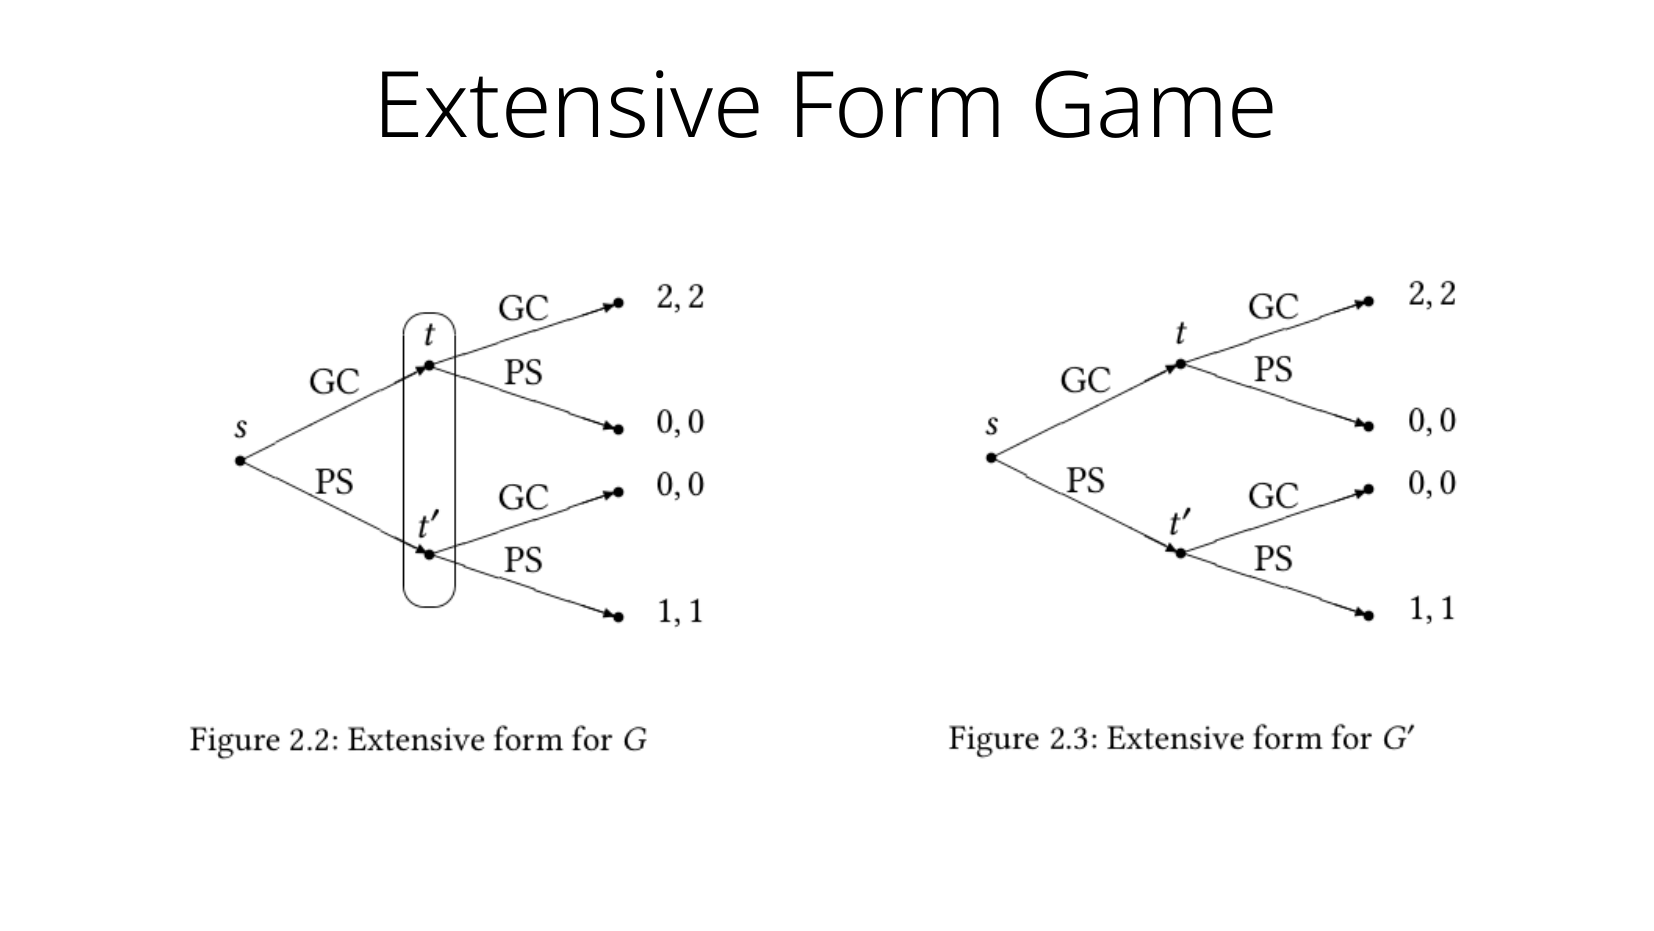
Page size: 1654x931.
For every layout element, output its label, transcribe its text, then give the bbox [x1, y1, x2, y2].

title Extensive Form Game [82, 37, 1571, 193]
picture [6, 214, 1538, 788]
